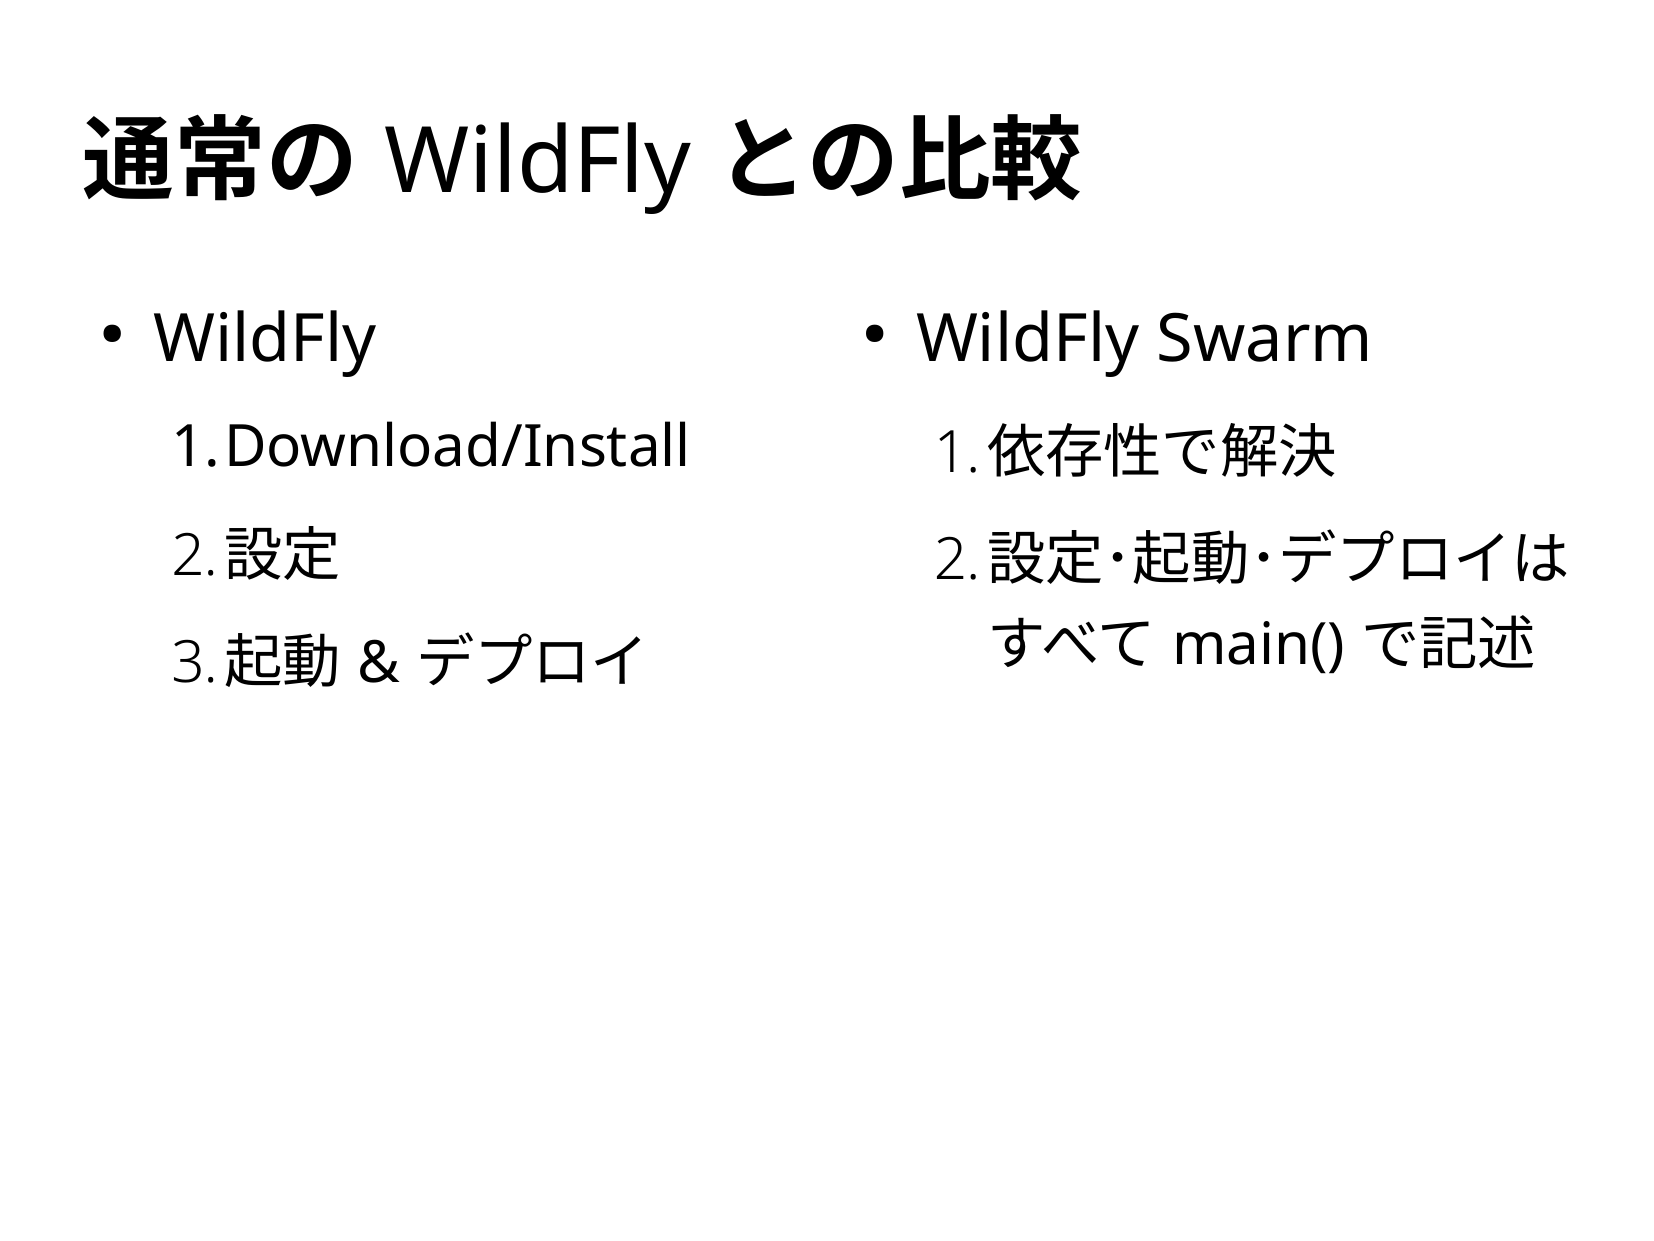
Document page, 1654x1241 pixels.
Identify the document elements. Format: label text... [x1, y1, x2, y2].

list WildFly Download/Install 設定 起動&デプロイ [82, 290, 809, 1010]
list WildFly Swarm 依存性で解決 設定･起動･デプロイは すべてmain()で記述 [845, 290, 1572, 1010]
title 通常のWildFlyとの比較 [82, 49, 1571, 257]
